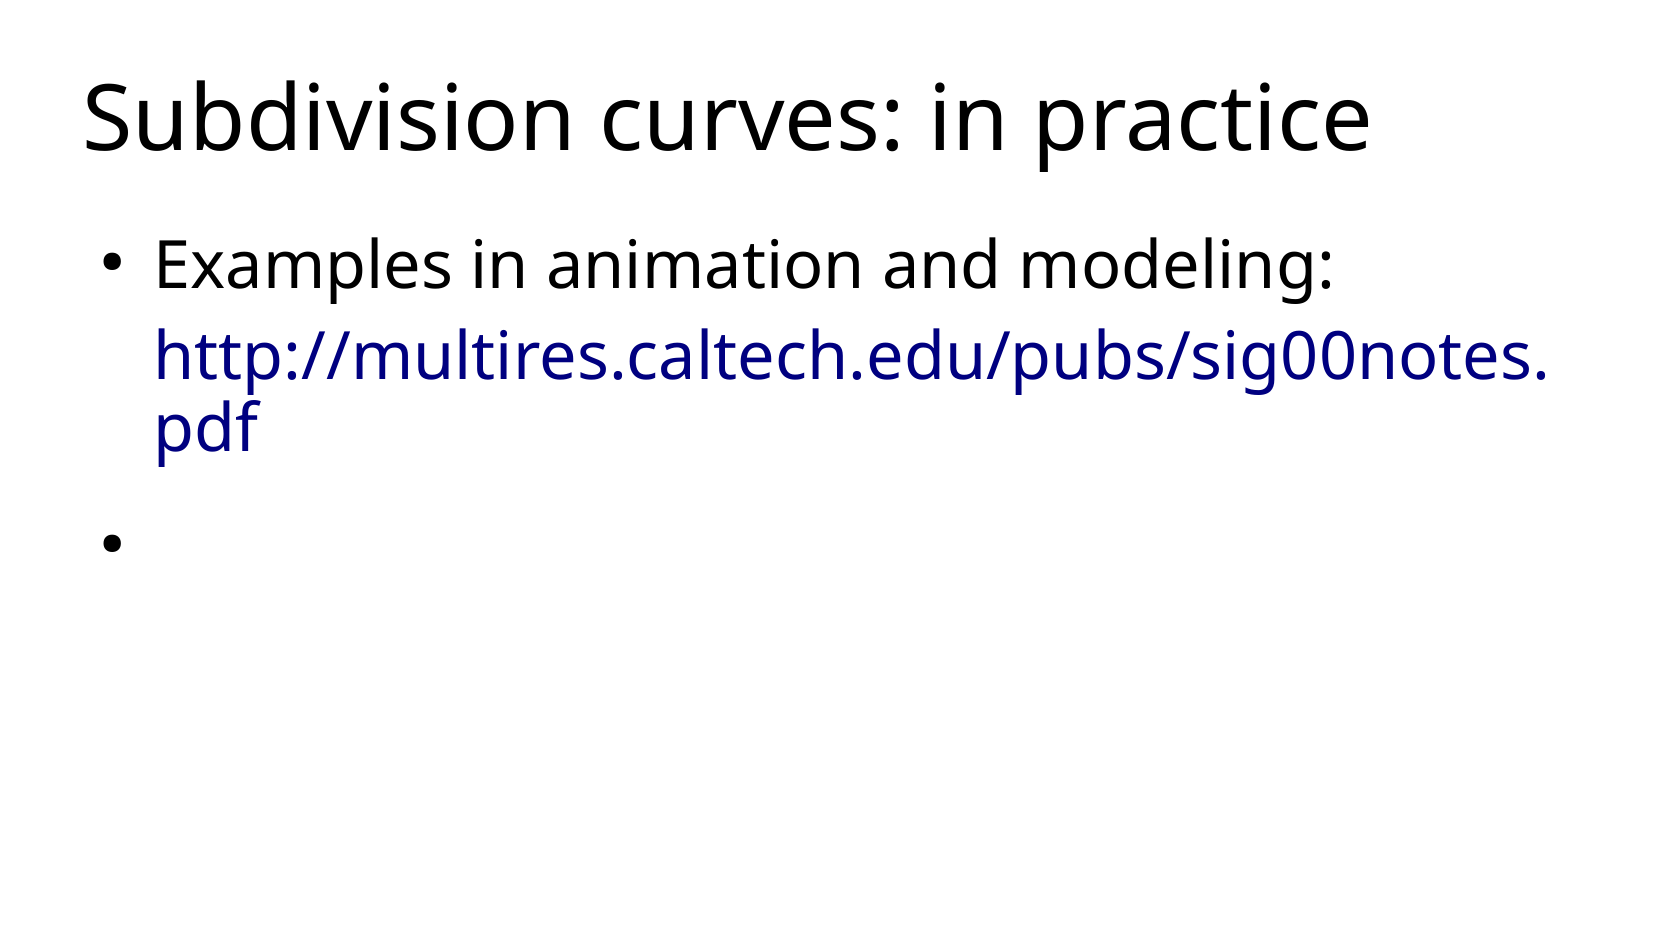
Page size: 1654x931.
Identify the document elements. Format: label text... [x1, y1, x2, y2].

title Subdivision curves: in practice [82, 37, 1571, 193]
list Examples in animation and modeling: http://multires.caltech.edu/pubs/sig00notes.pdf [82, 217, 1571, 758]
